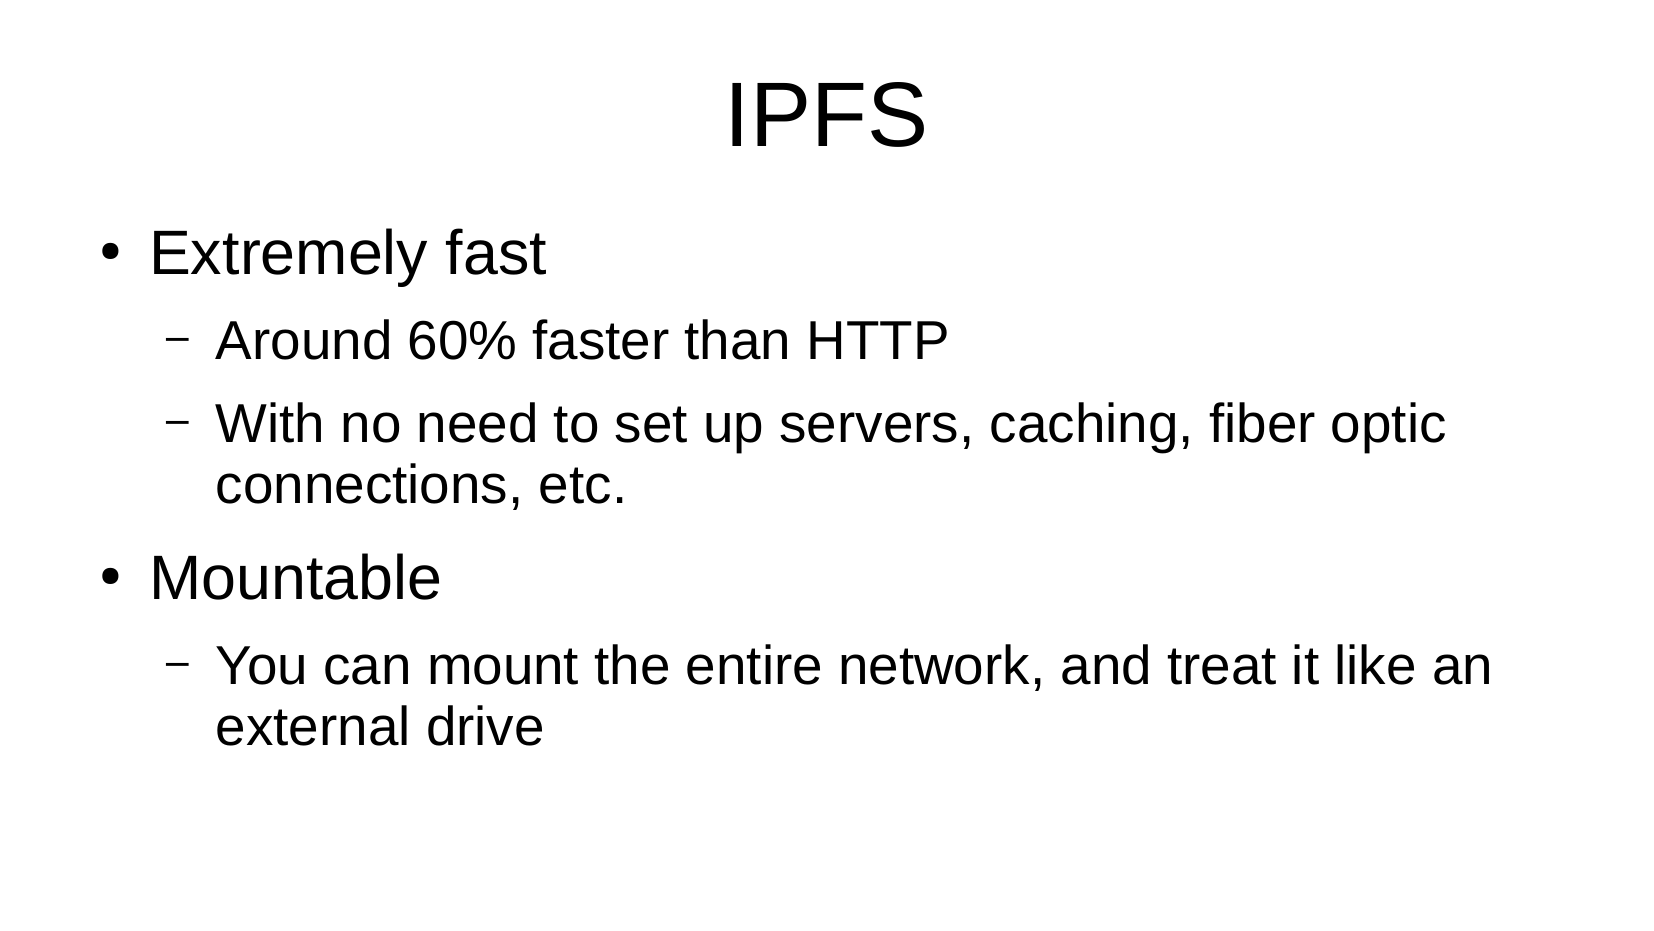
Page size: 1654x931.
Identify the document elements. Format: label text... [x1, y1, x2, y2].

title IPFS [82, 37, 1571, 193]
list Extremely fast Around 60% faster than HTTP With no need to set up servers, caching, fiber optic connections, etc. Mountable You can mount the entire network, and treat it like an external drive [82, 217, 1571, 758]
